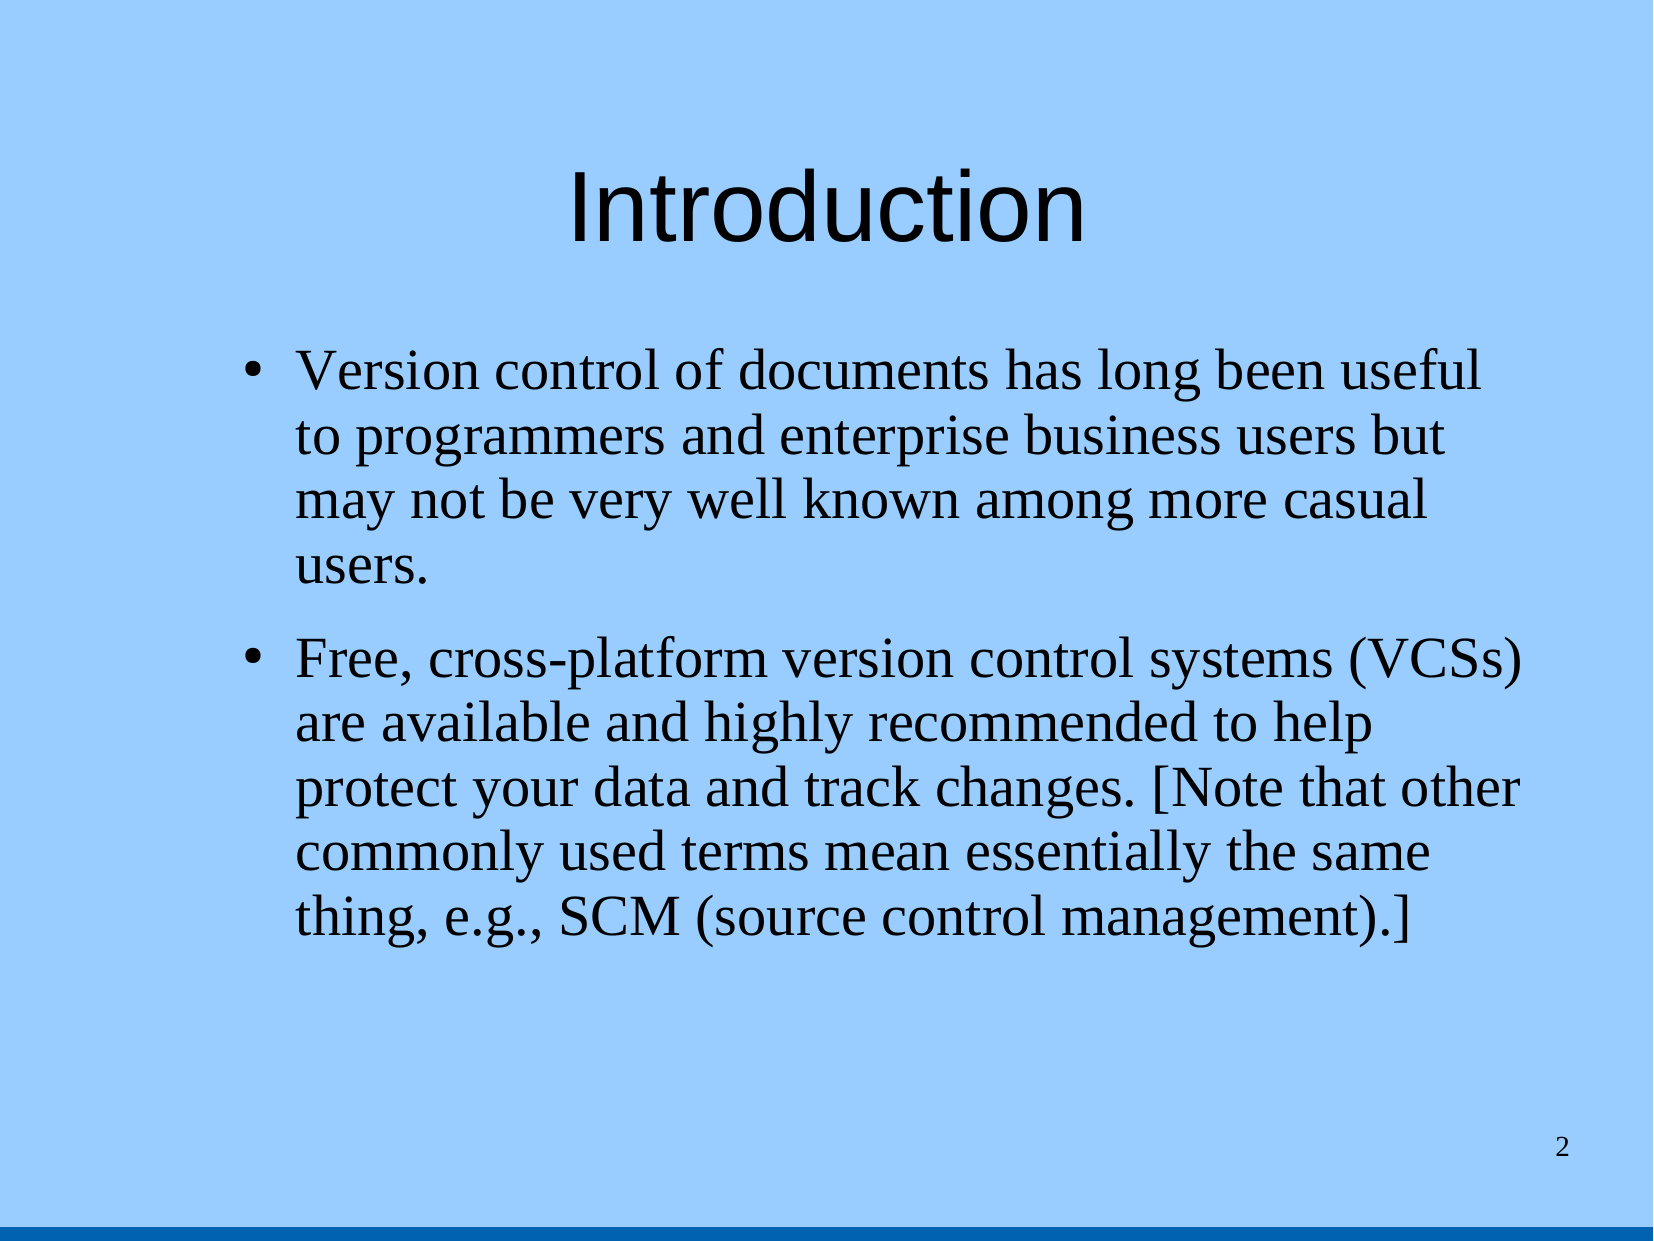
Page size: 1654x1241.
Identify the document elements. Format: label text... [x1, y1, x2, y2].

list Version control of documents has long been useful to programmers and enterprise business users but may not be very well known among more casual users. Free, cross-platform version control systems (VCSs) are available and highly recommended to help protect your data and track changes. [Note that other commonly used terms mean essentially the same thing, e.g., SCM (source control management).] [225, 337, 1538, 1102]
title Introduction [121, 102, 1533, 311]
